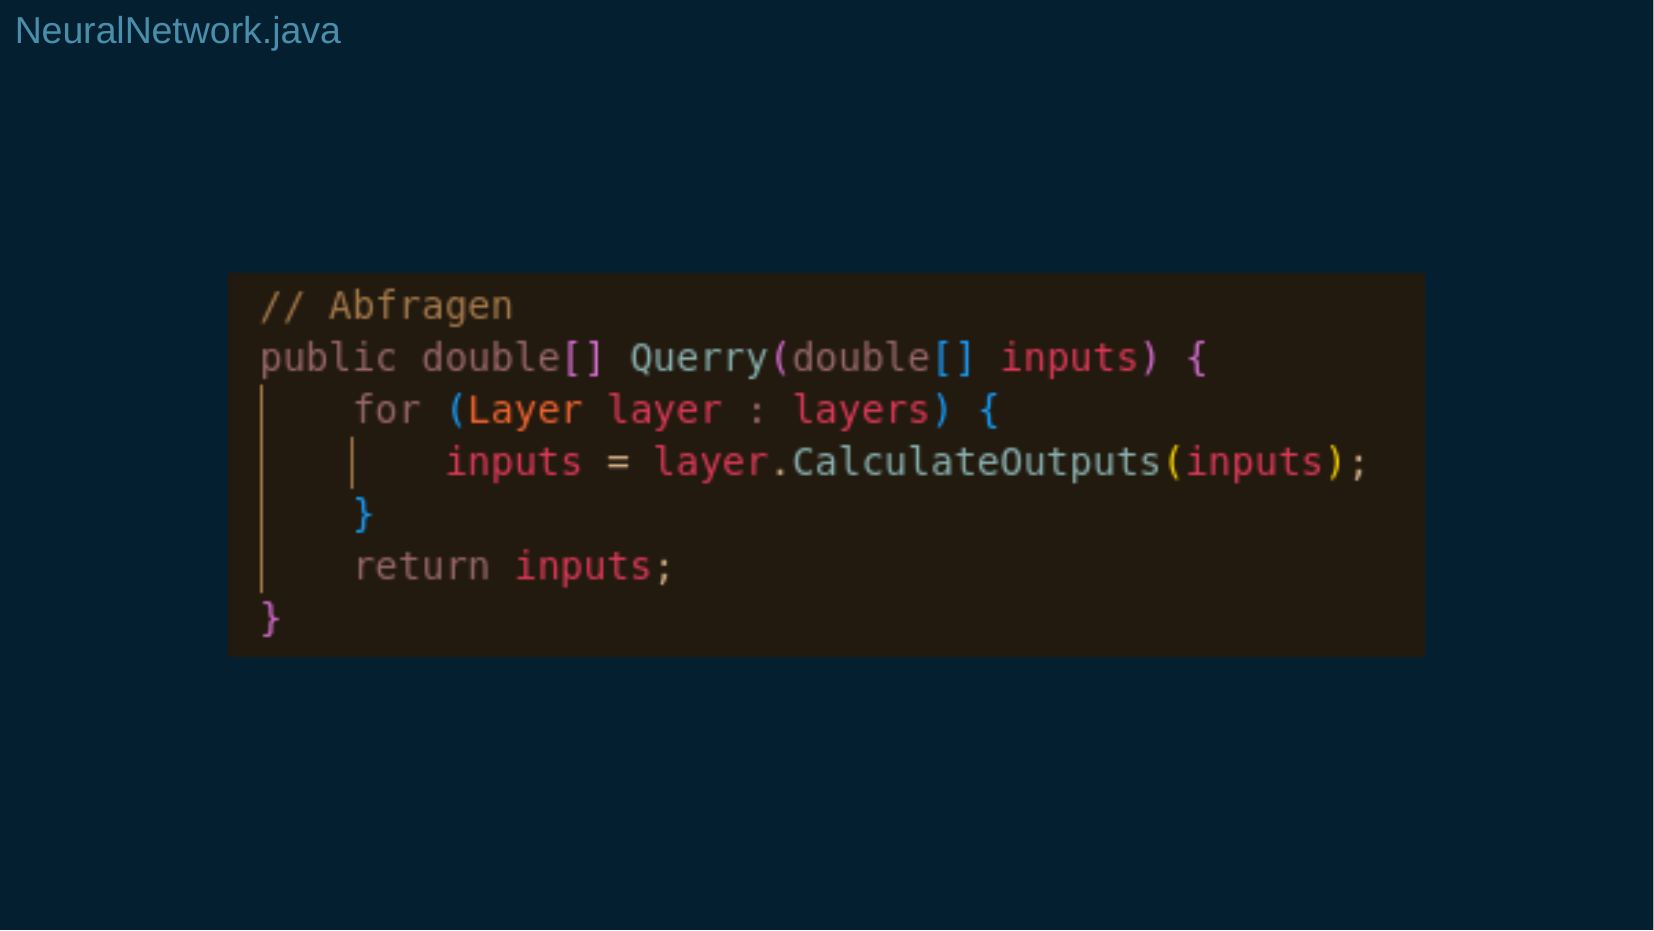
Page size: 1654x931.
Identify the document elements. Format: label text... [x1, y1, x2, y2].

text_box NeuralNetwork.java [0, 2, 591, 60]
picture [228, 273, 1425, 657]
